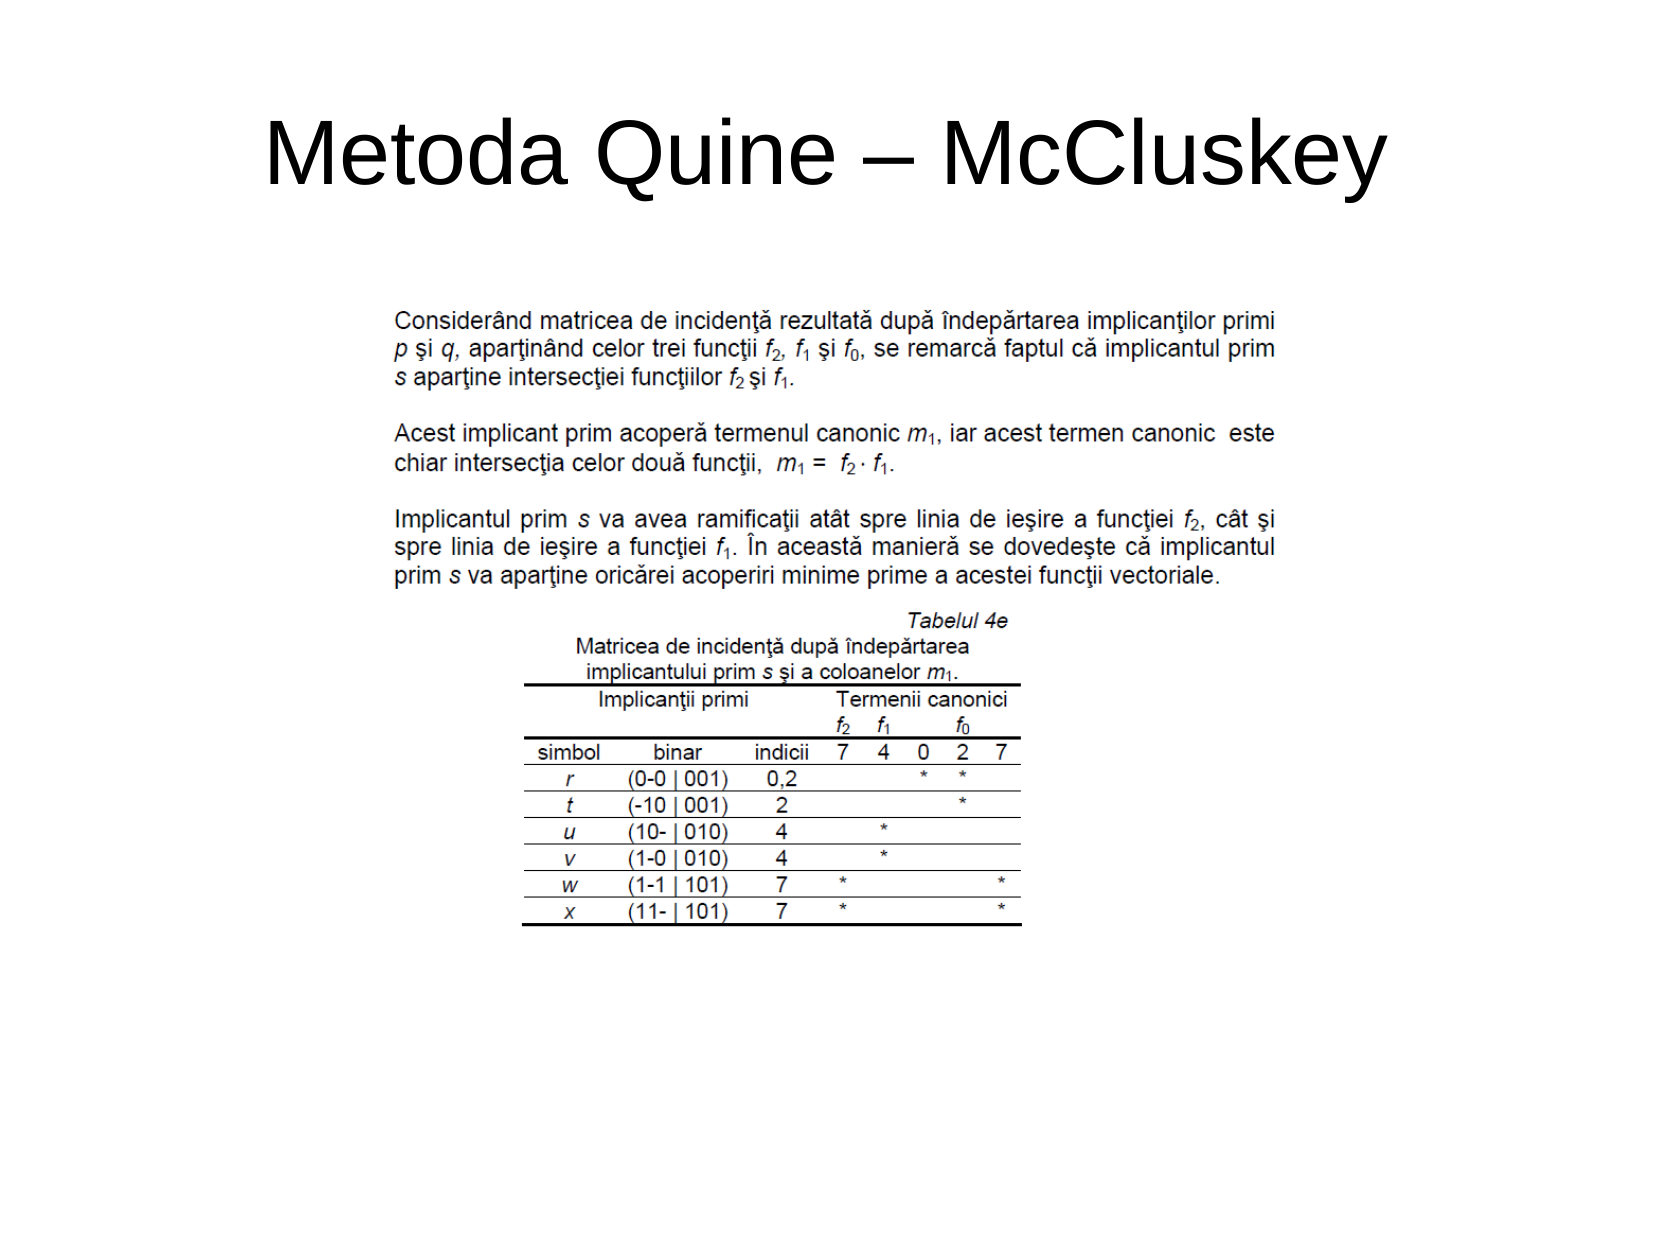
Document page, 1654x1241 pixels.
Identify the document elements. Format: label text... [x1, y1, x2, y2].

title Metoda Quine – McCluskey [82, 49, 1571, 257]
picture [380, 293, 1290, 957]
